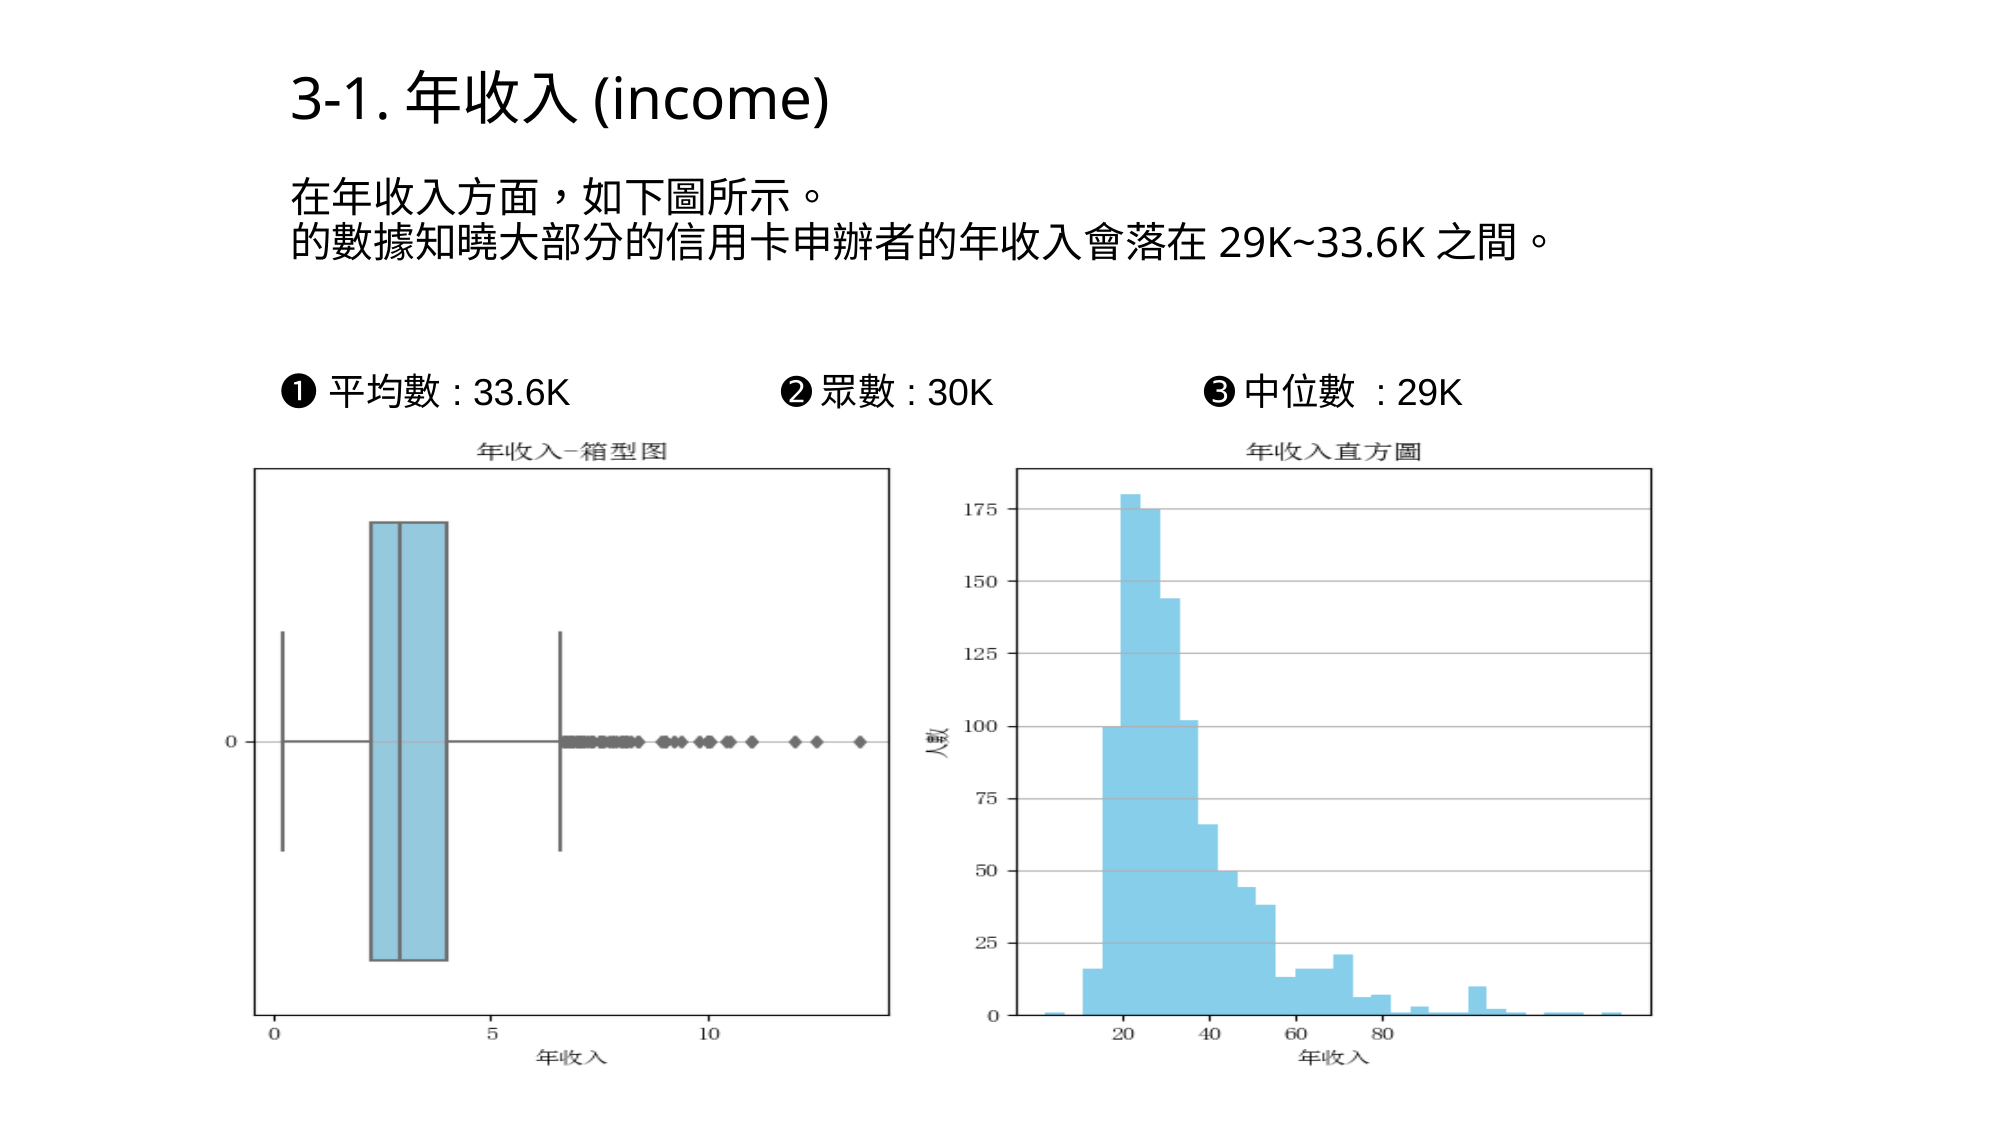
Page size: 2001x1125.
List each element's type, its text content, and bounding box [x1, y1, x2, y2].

picture [29, 383, 1831, 1093]
title 3-1.年收入(income) 在年收入方面，如下圖所示。 的數據知曉大部分的信用卡申辦者的年收入會落在29K~33.6K之間。 [275, 59, 2000, 277]
text_box ➊平均數: 33.6K ➋眾數: 30K ➌中位數 : 29K [265, 354, 1654, 419]
